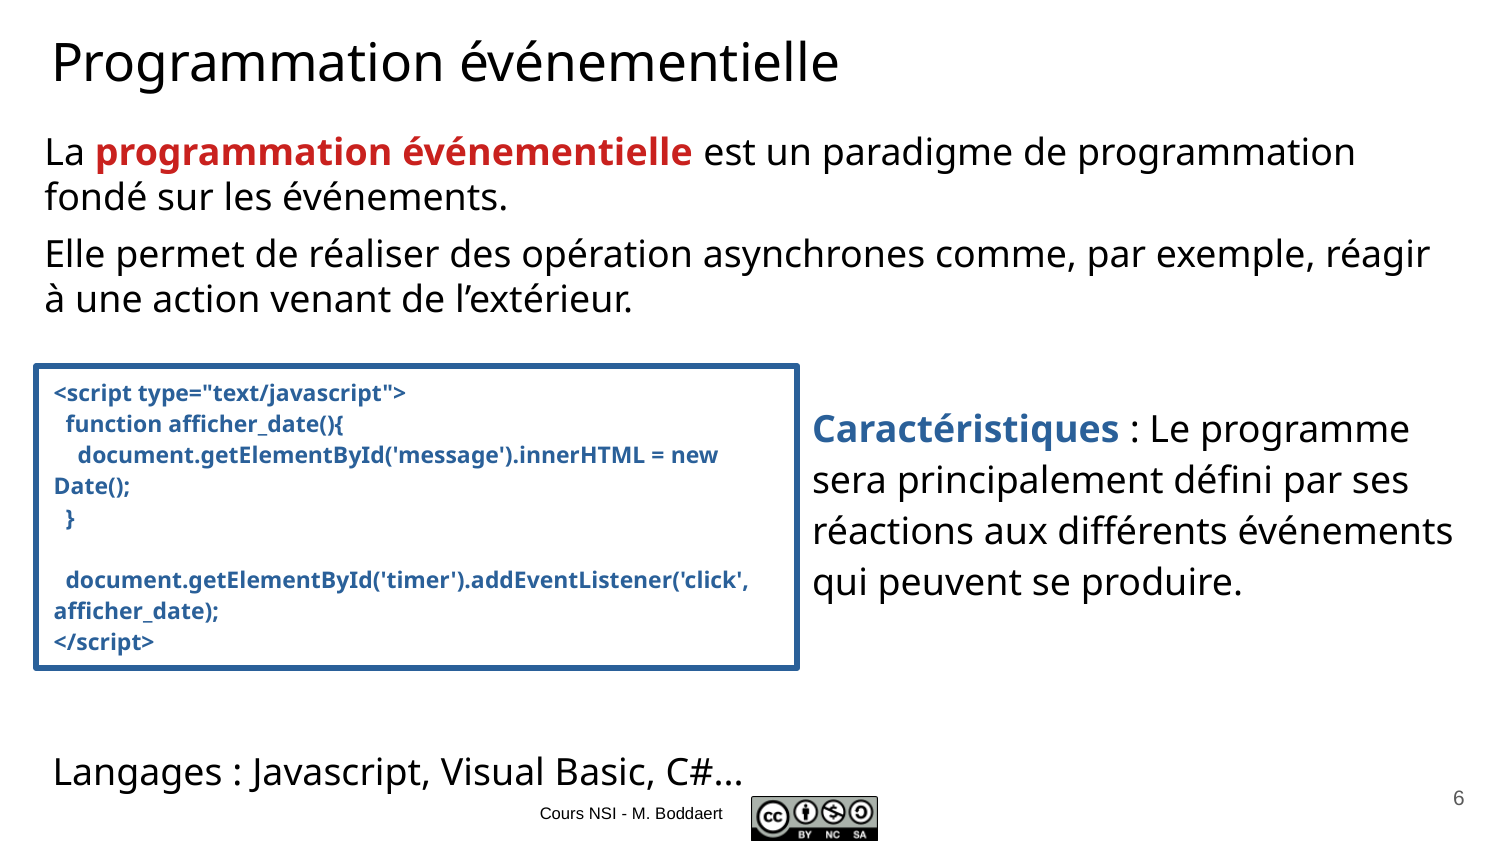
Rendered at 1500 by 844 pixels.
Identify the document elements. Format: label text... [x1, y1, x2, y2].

text_box La programmation événementielle est un paradigme de programmation fondé sur les événements. Elle permet de réaliser des opération asynchrones comme, par exemple, réagir à une action venant de l’extérieur. [29, 120, 1477, 384]
text_box Langages : Javascript, Visual Basic, C#... [37, 737, 798, 798]
title Programmation événementielle [51, 13, 1449, 108]
text_box <script type="text/javascript"> function afficher_date(){ document.getElementById('message').innerHTML = new Date(); } document.getElementById('timer').addEventListener('click', afficher_date); </script> [36, 366, 798, 621]
picture [751, 796, 878, 841]
text_box Caractéristiques : Le programme sera principalement défini par ses réactions aux différents événements qui peuvent se produire. [797, 395, 1489, 585]
slide_number <numéro> [1389, 764, 1480, 830]
